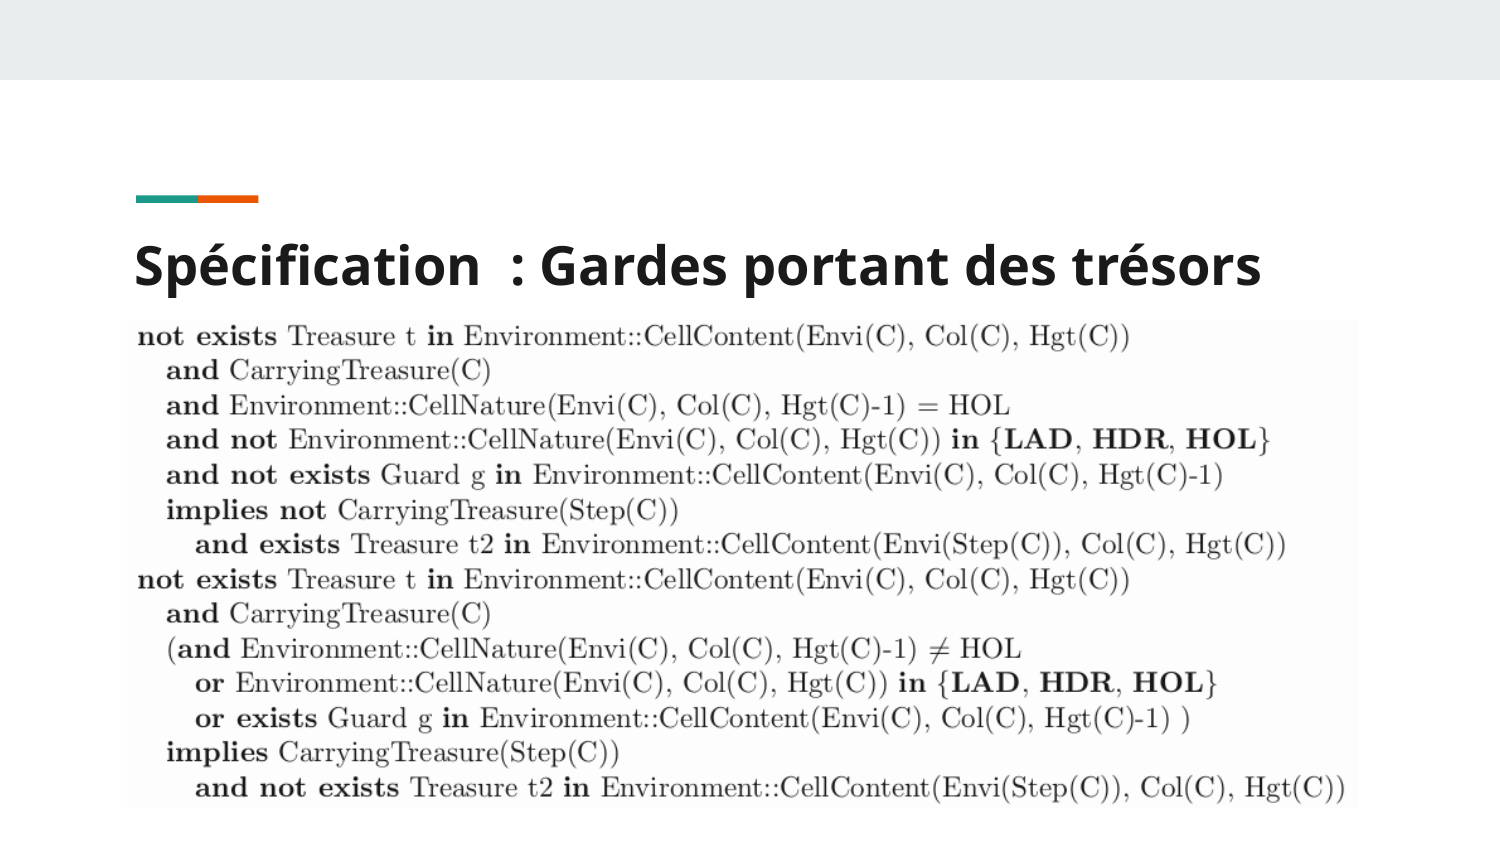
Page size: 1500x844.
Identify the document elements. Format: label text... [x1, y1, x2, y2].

picture [127, 320, 1358, 808]
title Spécification : Gardes portant des trésors [119, 216, 1381, 305]
